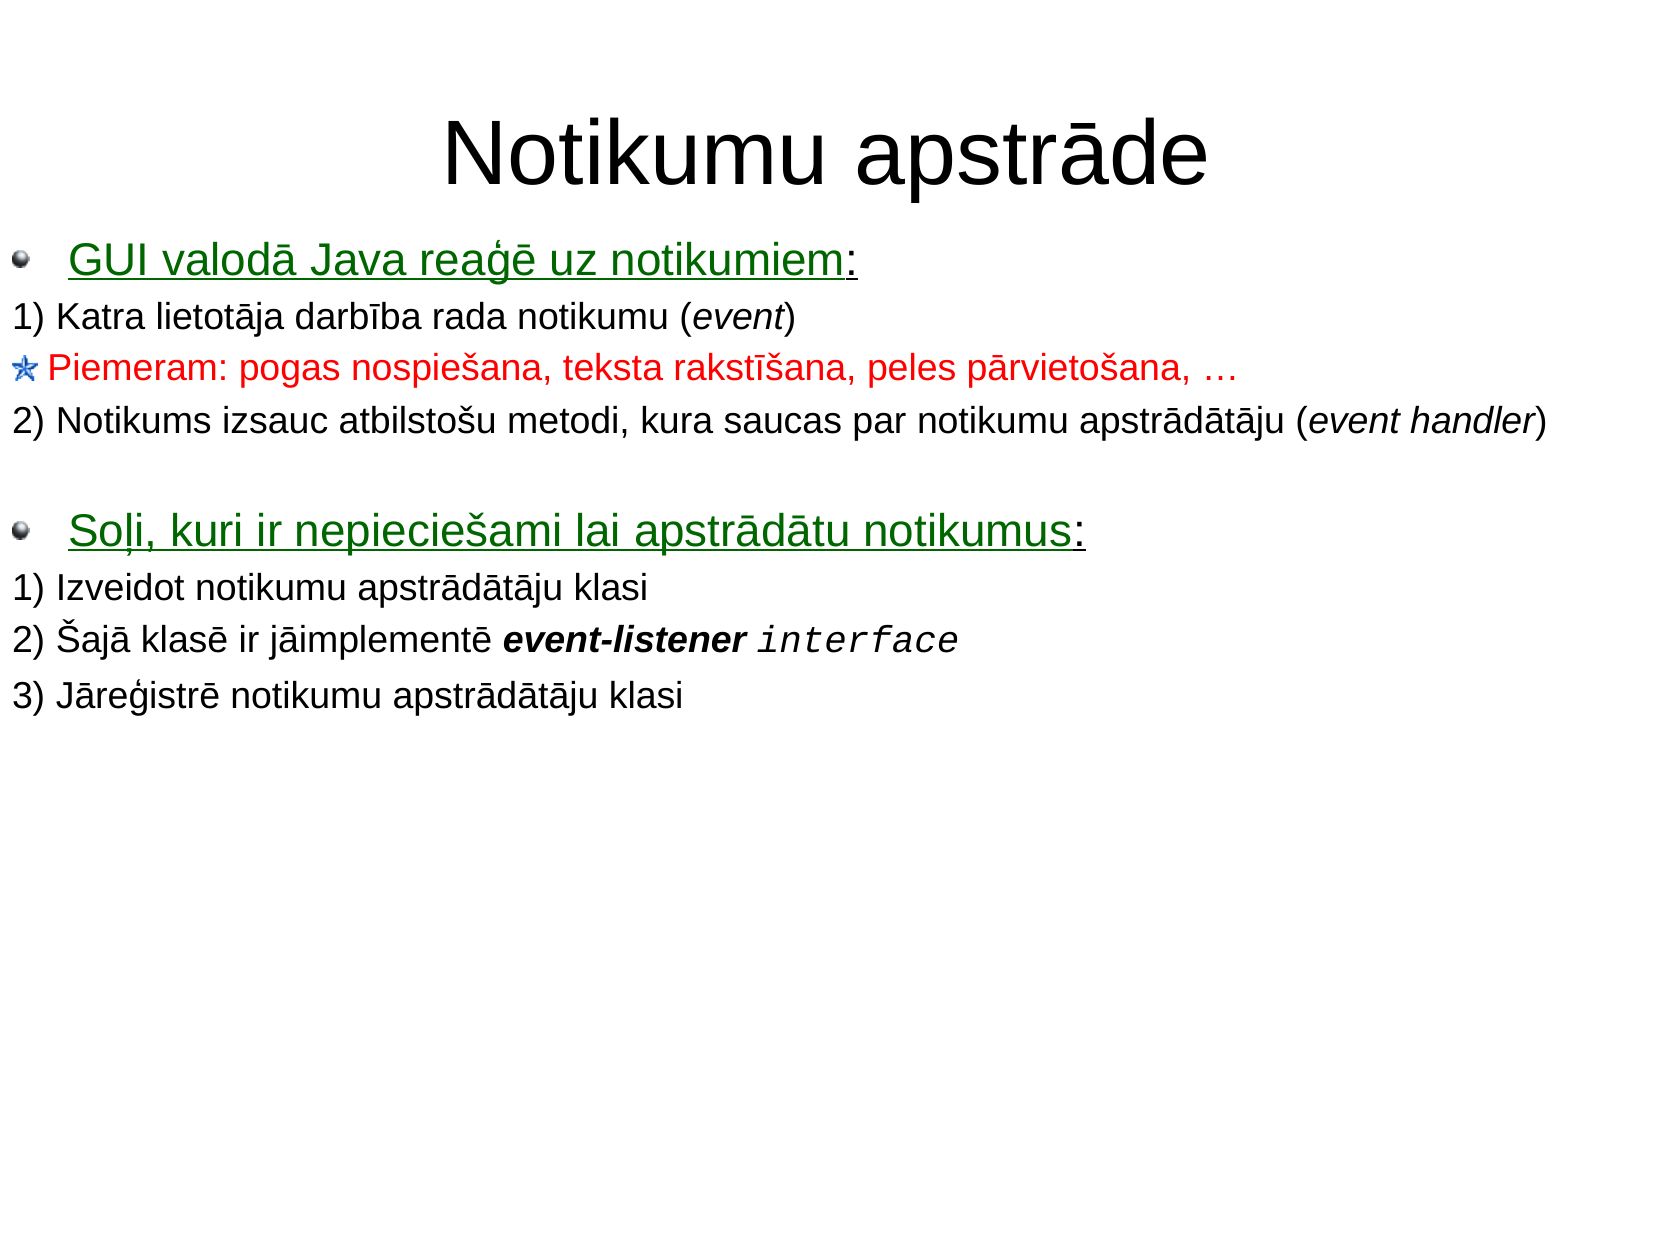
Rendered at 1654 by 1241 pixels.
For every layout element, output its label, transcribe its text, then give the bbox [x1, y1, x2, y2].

text_box GUI valodā Java reaģē uz notikumiem: 1) Katra lietotāja darbība rada notikumu (event) Piemeram: pogas nospiešana, teksta rakstīšana, peles pārvietošana, … 2) Notikums izsauc atbilstošu metodi, kura saucas par notikumu apstrādātāju (event handler) Soļi, kuri ir nepieciešami lai apstrādātu notikumus: 1) Izveidot notikumu apstrādātāju klasi 2) Šajā klasē ir jāimplementē event-listener interface 3) Jāreģistrē notikumu apstrādātāju klasi [0, 226, 1654, 1167]
title Notikumu apstrāde [82, 49, 1571, 226]
